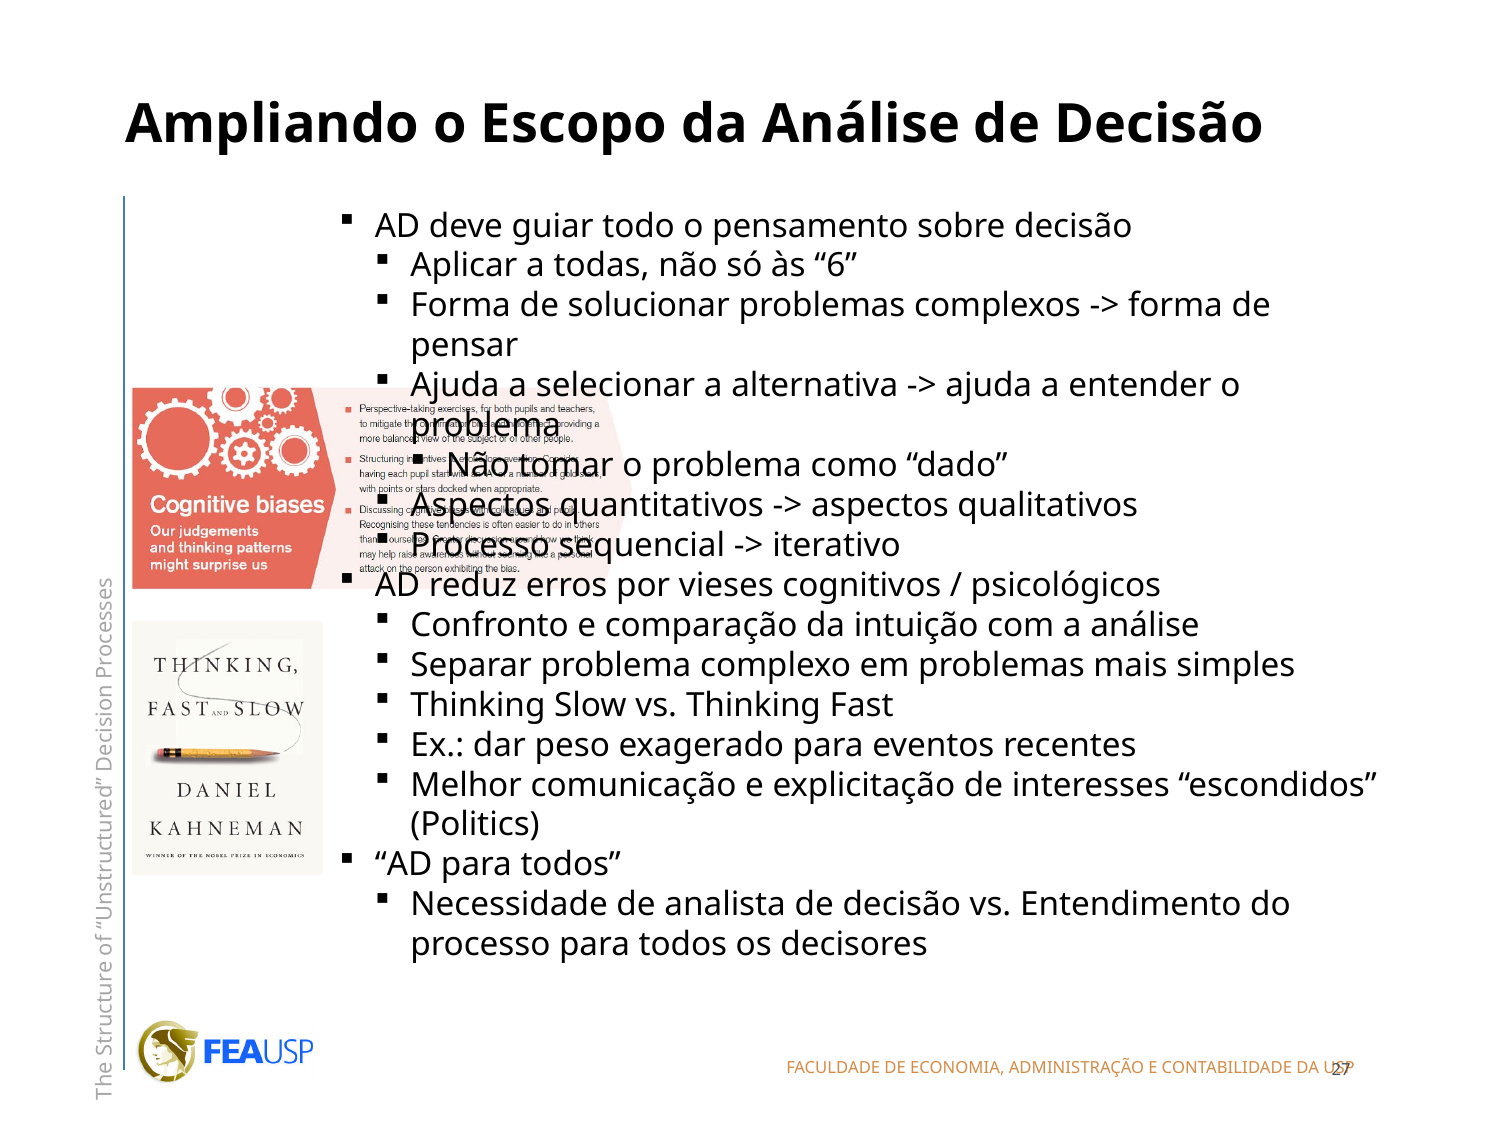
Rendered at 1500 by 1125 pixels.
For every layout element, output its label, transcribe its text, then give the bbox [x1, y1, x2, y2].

picture [132, 621, 323, 875]
picture [130, 385, 324, 592]
picture [135, 1020, 313, 1084]
text_box Ampliando o Escopo da Análise de Decisão [110, 66, 1387, 161]
text_box <number> [1316, 1051, 1425, 1125]
text_box AD deve guiar todo o pensamento sobre decisão Aplicar a todas, não só às “6” Forma de solucionar problemas complexos -> forma de pensar Ajuda a selecionar a alternativa -> ajuda a entender o problema Não tomar o problema como “dado” Aspectos quantitativos -> aspectos qualitativos Processo sequencial -> iterativo AD reduz erros por vieses cognitivos / psicológicos Confronto e comparação da intuição com a análise Separar problema complexo em problemas mais simples Thinking Slow vs. Thinking Fast Ex.: dar peso exagerado para eventos recentes Melhor comunicação e explicitação de interesses “escondidos” (Politics) “AD para todos” Necessidade de analista de decisão vs. Entendimento do processo para todos os decisores [324, 196, 1400, 994]
